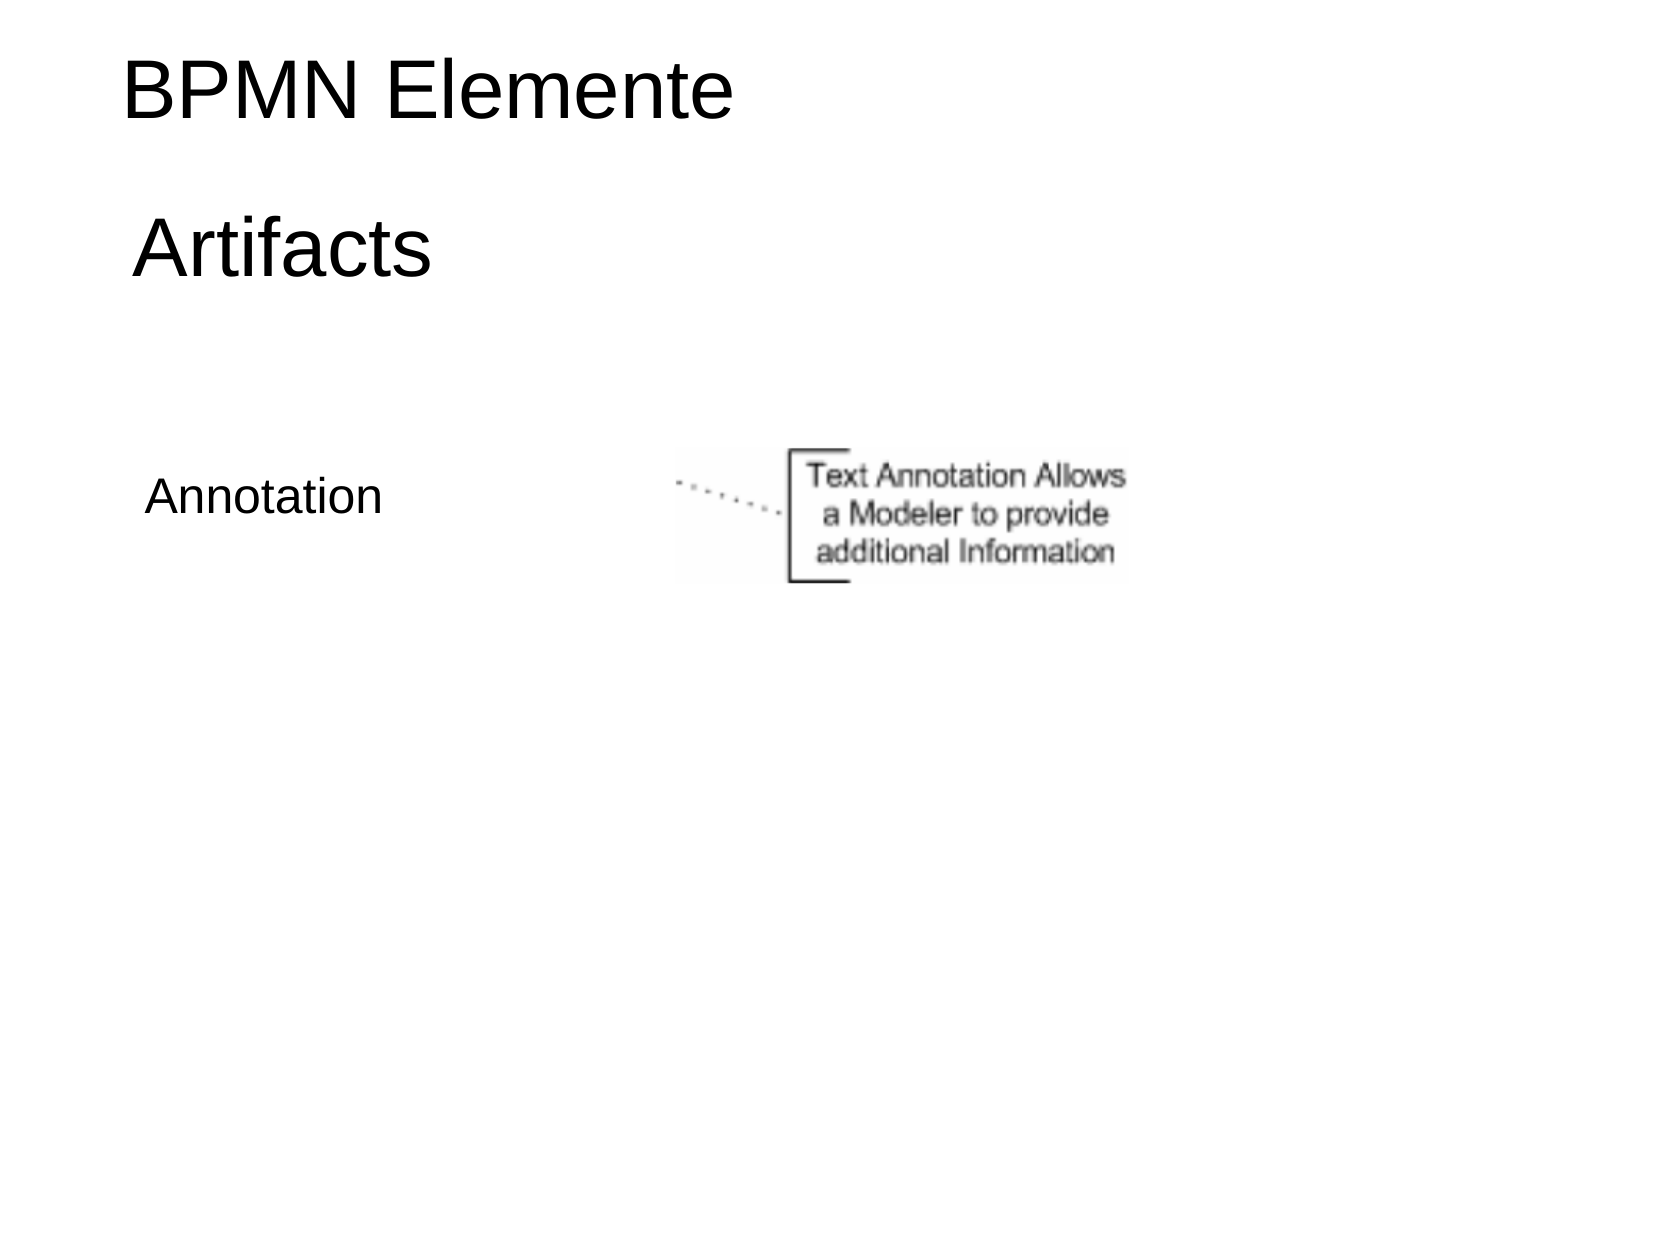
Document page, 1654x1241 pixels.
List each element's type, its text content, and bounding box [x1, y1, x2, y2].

text_box Artifacts [118, 193, 591, 302]
picture [656, 425, 1146, 610]
text_box BPMN Elemente [106, 35, 1607, 144]
text_box Annotation [129, 460, 544, 560]
